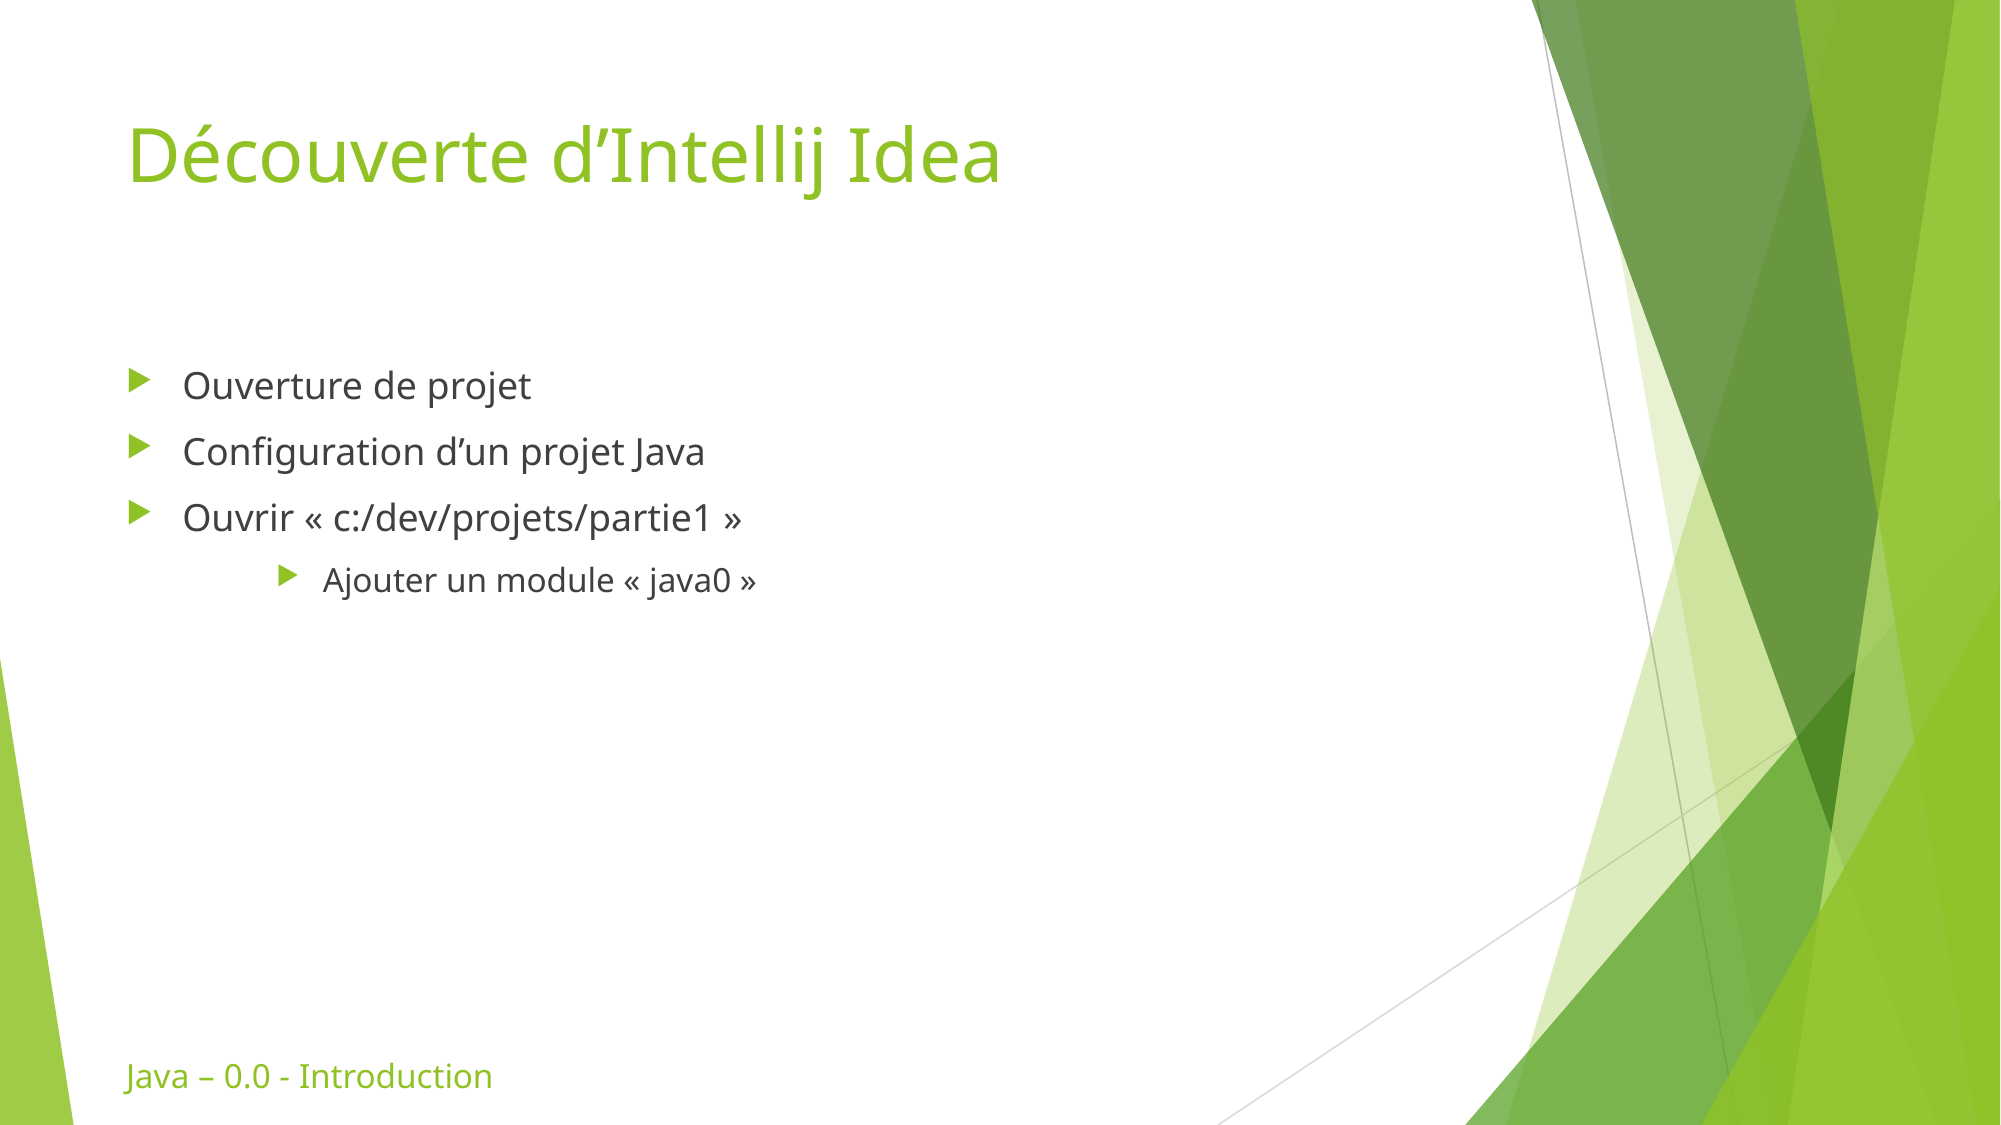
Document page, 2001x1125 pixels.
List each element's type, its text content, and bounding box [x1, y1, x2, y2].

list Ouverture de projet Configuration d’un projet Java Ouvrir « c:/dev/projets/partie1 » Ajouter un module « java0 » [111, 354, 1522, 992]
title Découverte d’Intellij Idea [111, 99, 1522, 317]
text_box Java – 0.0 - Introduction [111, 1047, 1094, 1109]
